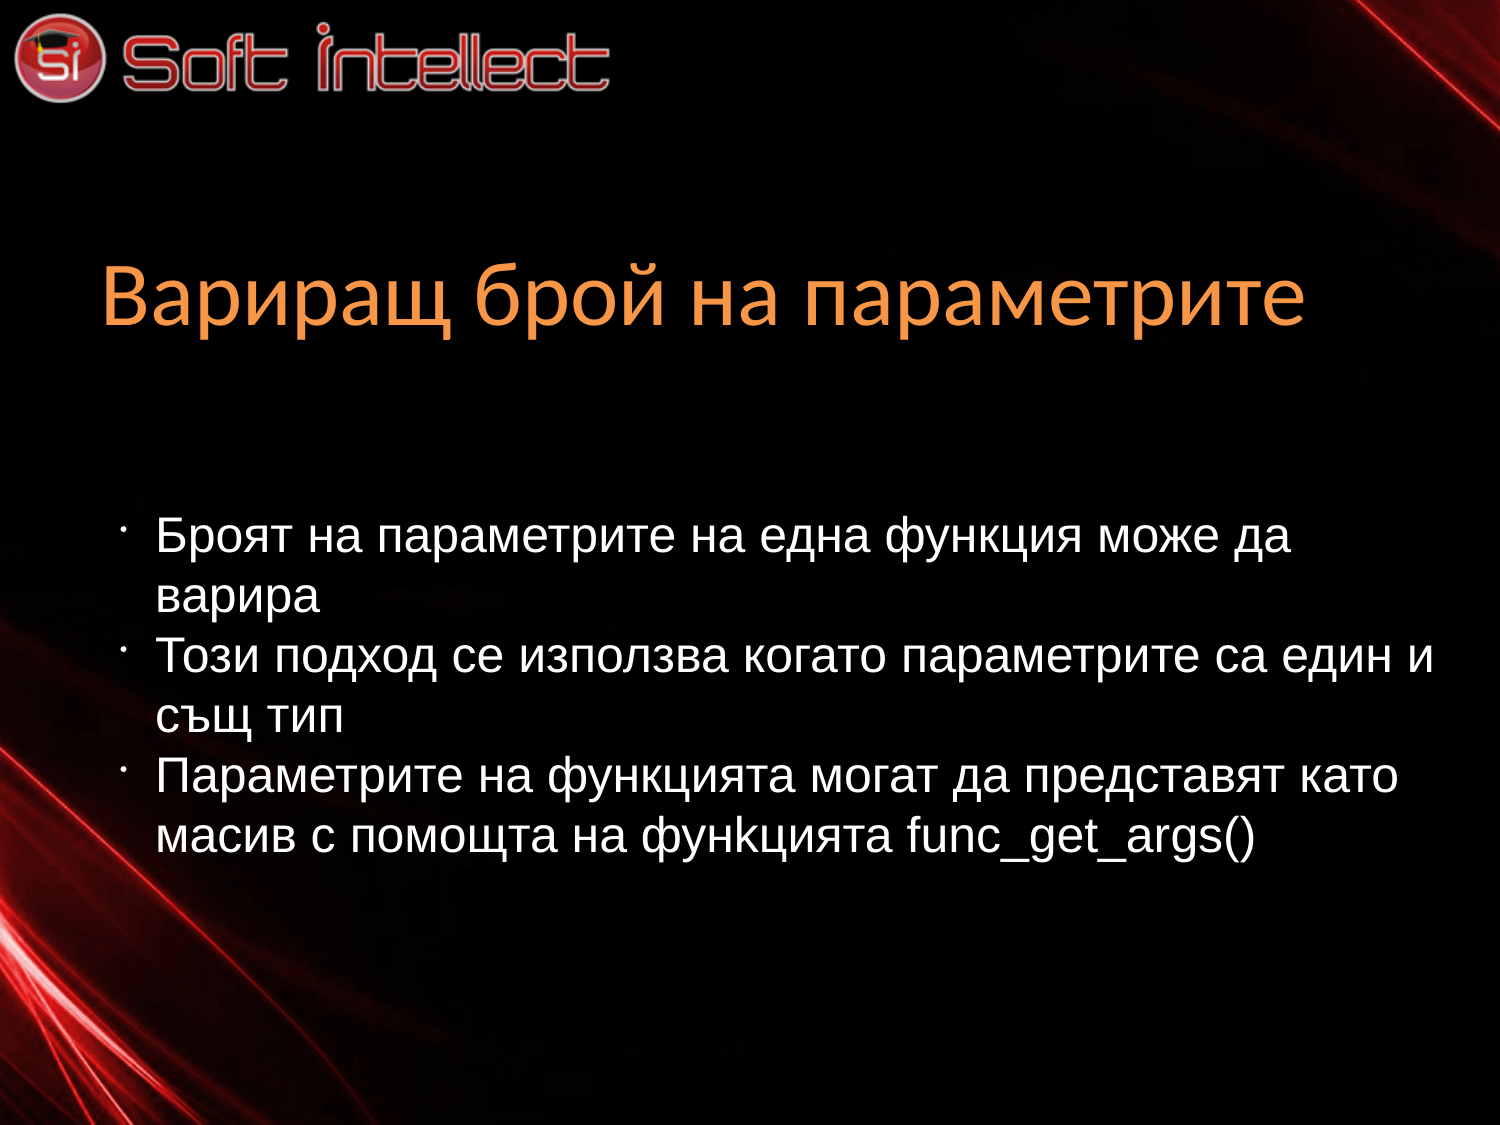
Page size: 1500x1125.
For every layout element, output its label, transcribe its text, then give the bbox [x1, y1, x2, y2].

text_box Вариращ брой на параметрите [29, 195, 1380, 382]
text_box Броят на параметрите на една функция може да варира Този подход се използва когато параметрите са един и същ тип Параметрите на функцията могат да представят като масив с помощта на фунkцията func_get_args() [104, 495, 1470, 825]
picture [0, 0, 1500, 1125]
